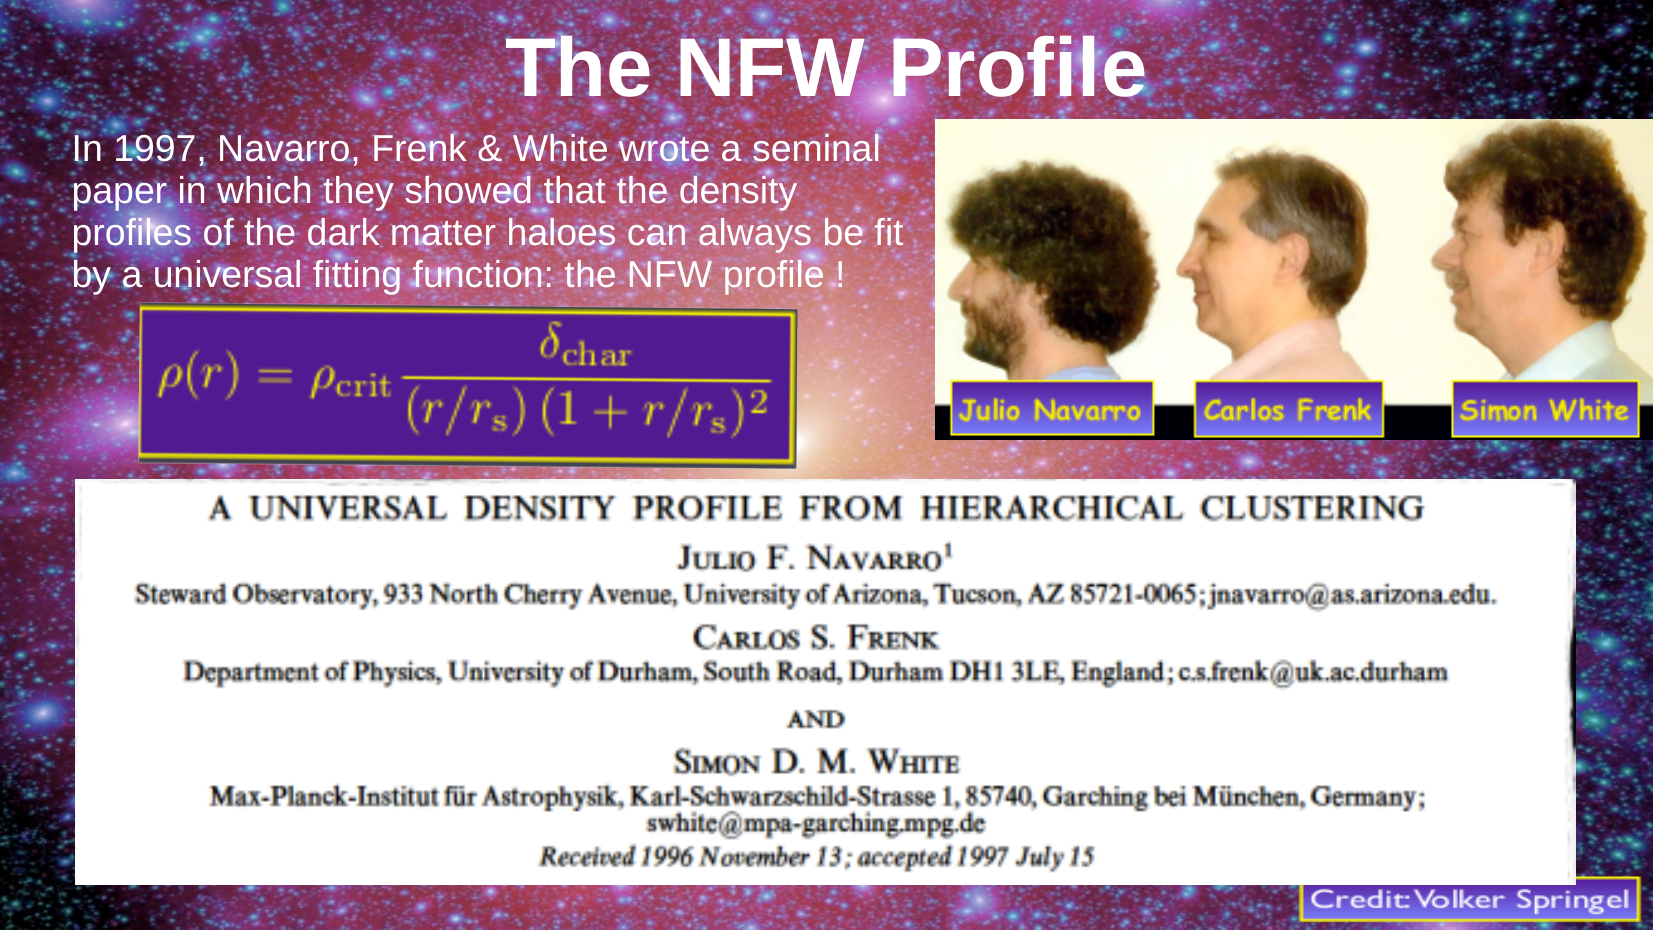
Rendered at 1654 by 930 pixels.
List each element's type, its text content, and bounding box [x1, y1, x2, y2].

text_box In 1997, Navarro, Frenk & White wrote a seminal paper in which they showed that the density profiles of the dark matter haloes can always be fit by a universal fitting function: the NFW profile ! [56, 135, 927, 303]
title The NFW Profile [0, 0, 1653, 135]
picture [0, 135, 1653, 930]
